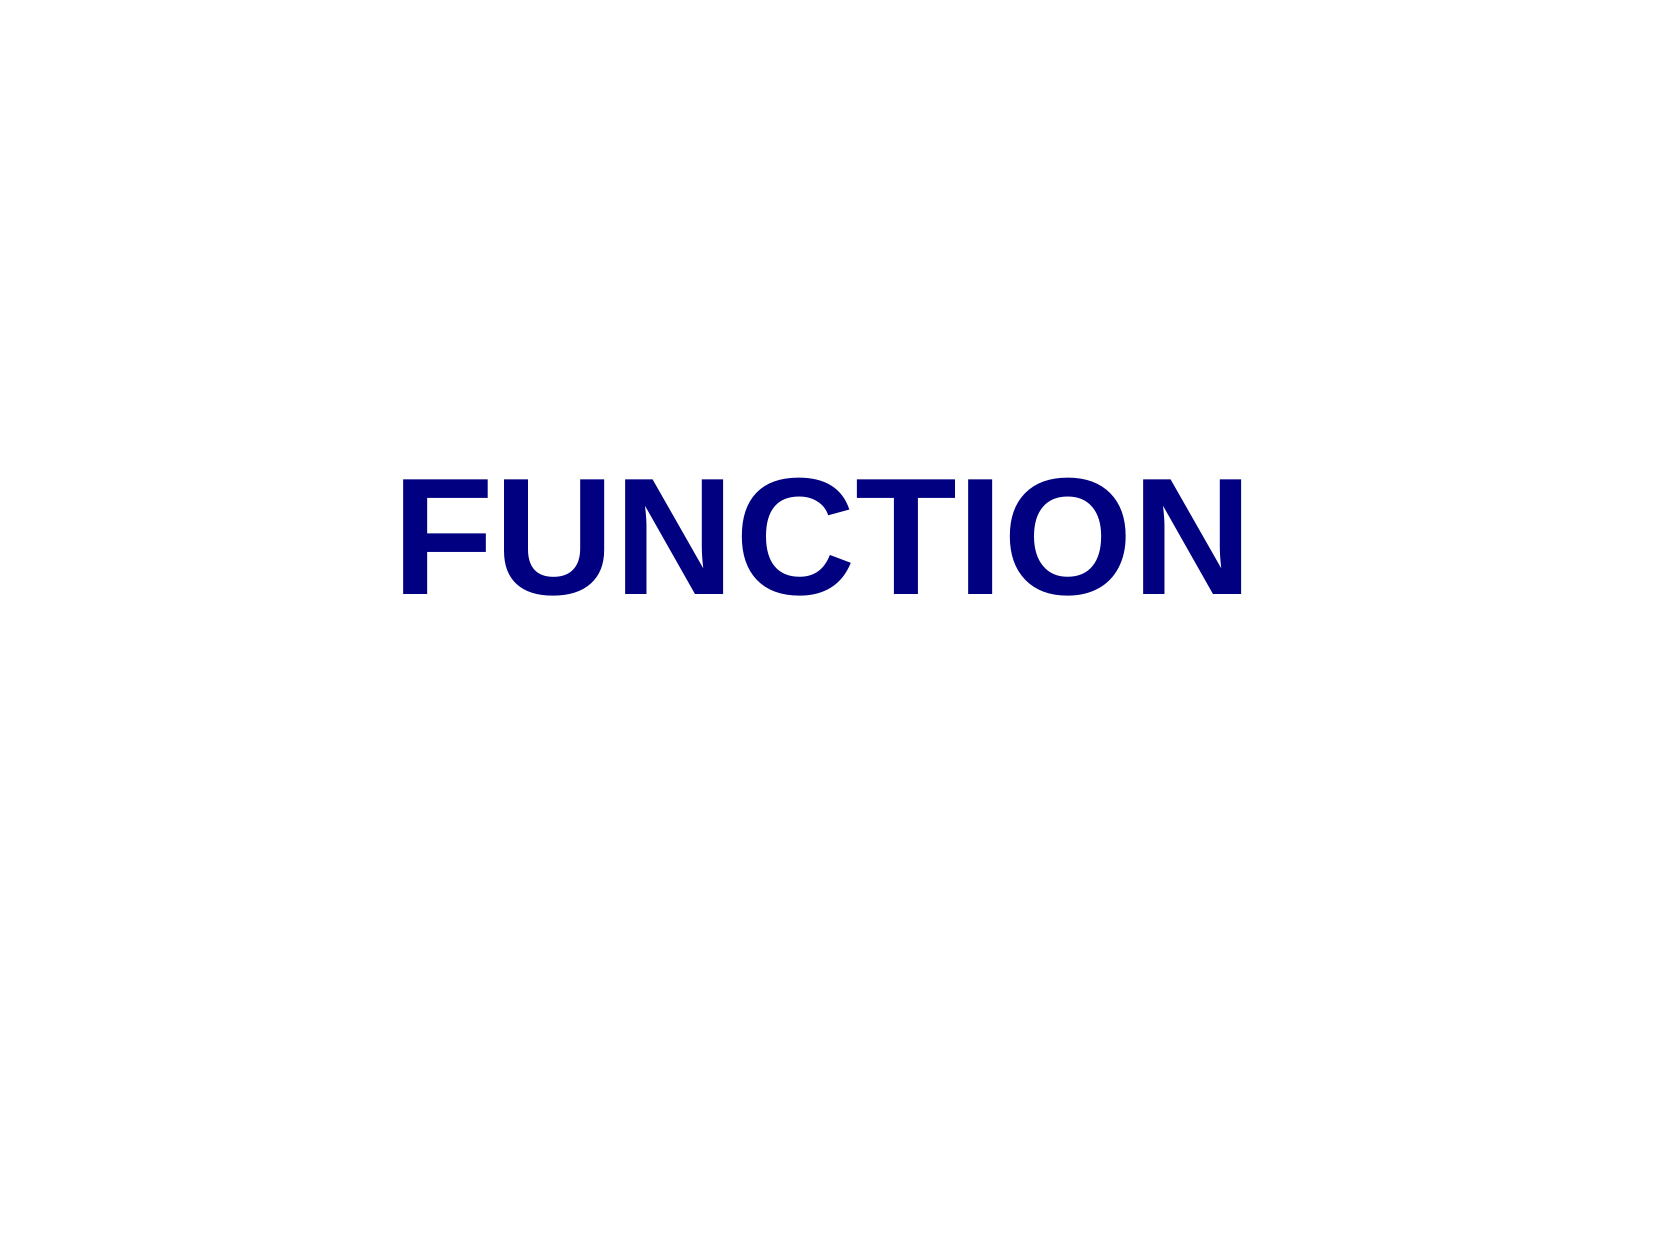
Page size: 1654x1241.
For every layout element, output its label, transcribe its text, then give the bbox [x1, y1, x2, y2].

text_box FUNCTION [377, 436, 1371, 638]
